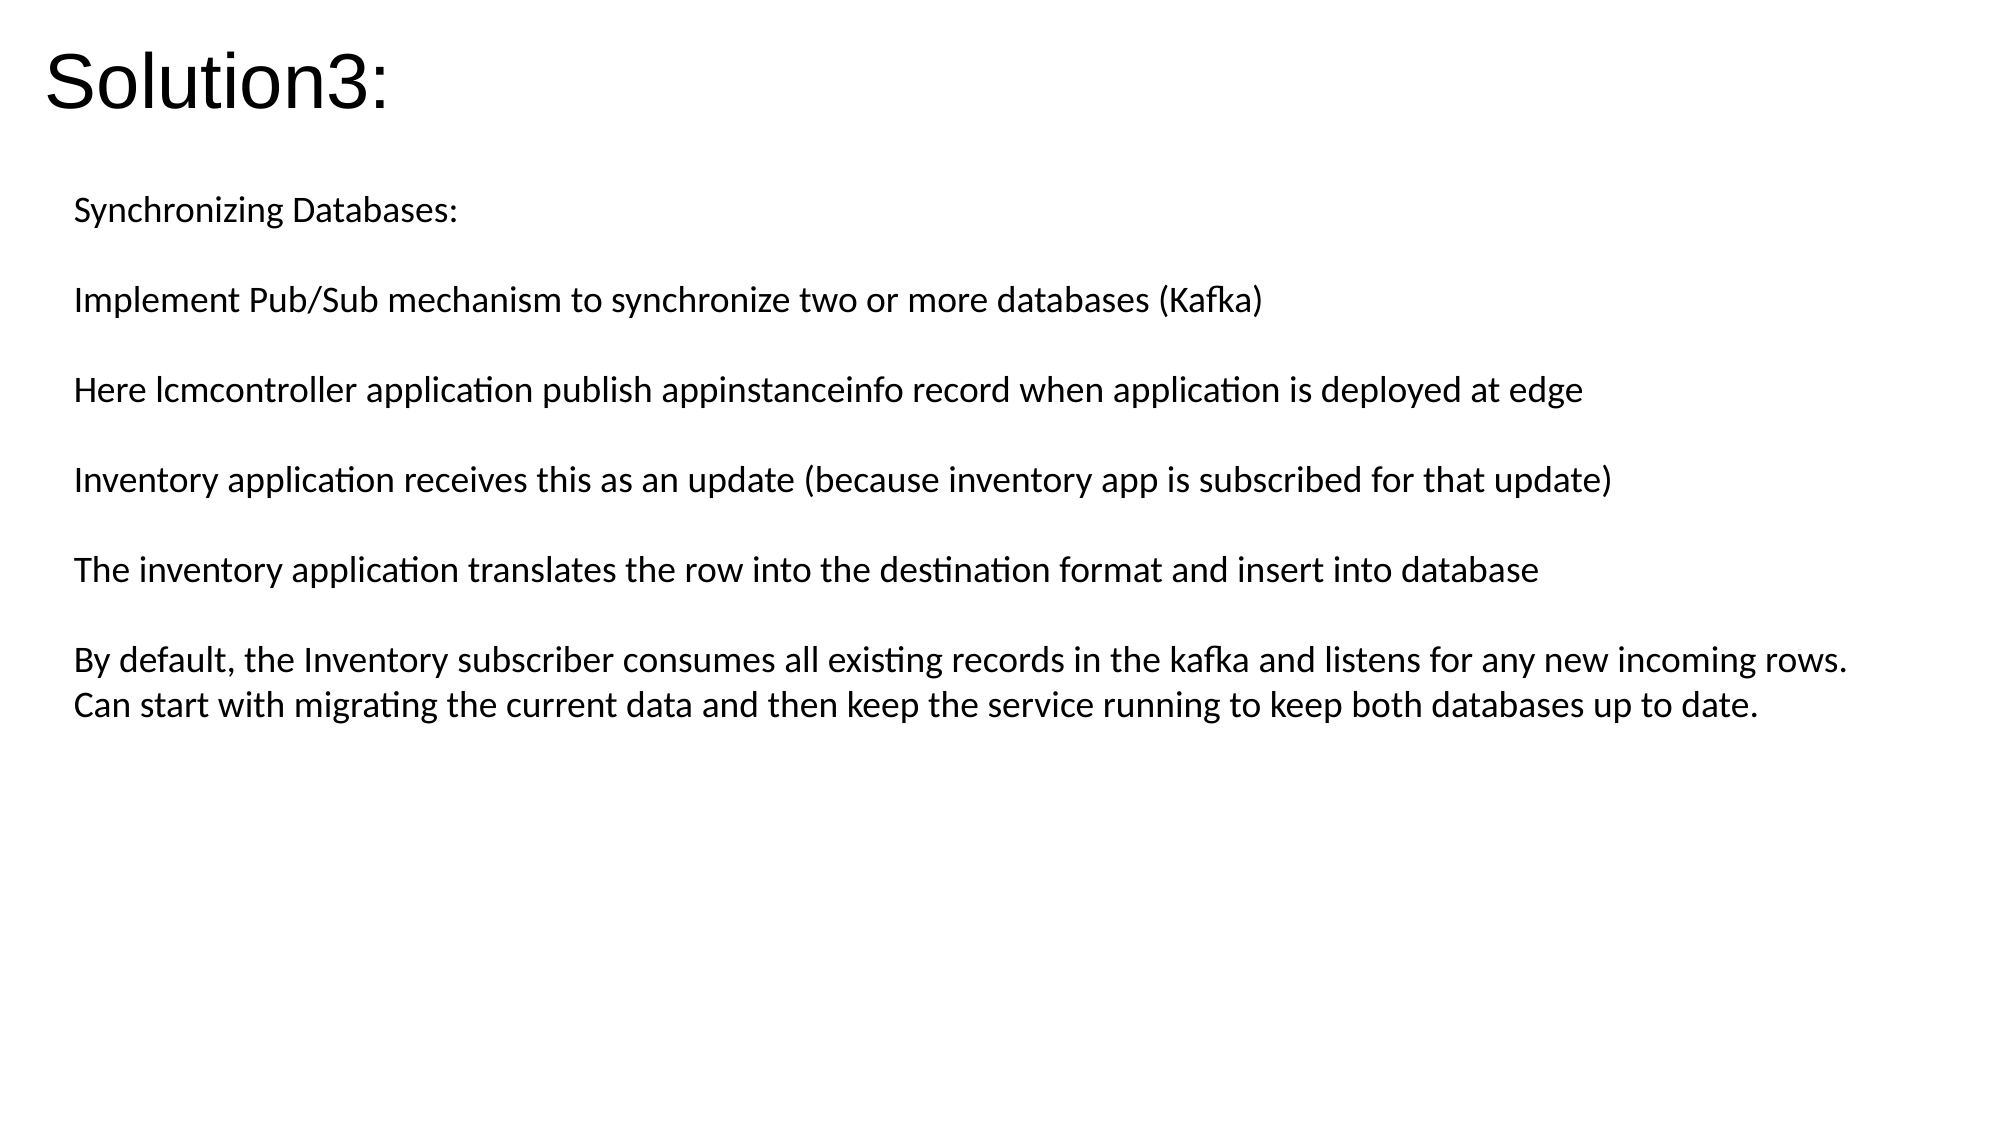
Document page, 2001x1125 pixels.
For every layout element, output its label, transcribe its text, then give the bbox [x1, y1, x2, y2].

text_box Solution3: [29, 22, 725, 131]
text_box Synchronizing Databases: Implement Pub/Sub mechanism to synchronize two or more databases (Kafka) Here lcmcontroller application publish appinstanceinfo record when application is deployed at edge Inventory application receives this as an update (because inventory app is subscribed for that update) The inventory application translates the row into the destination format and insert into database By default, the Inventory subscriber consumes all existing records in the kafka and listens for any new incoming rows. Can start with migrating the current data and then keep the service running to keep both databases up to date. [59, 177, 1884, 507]
